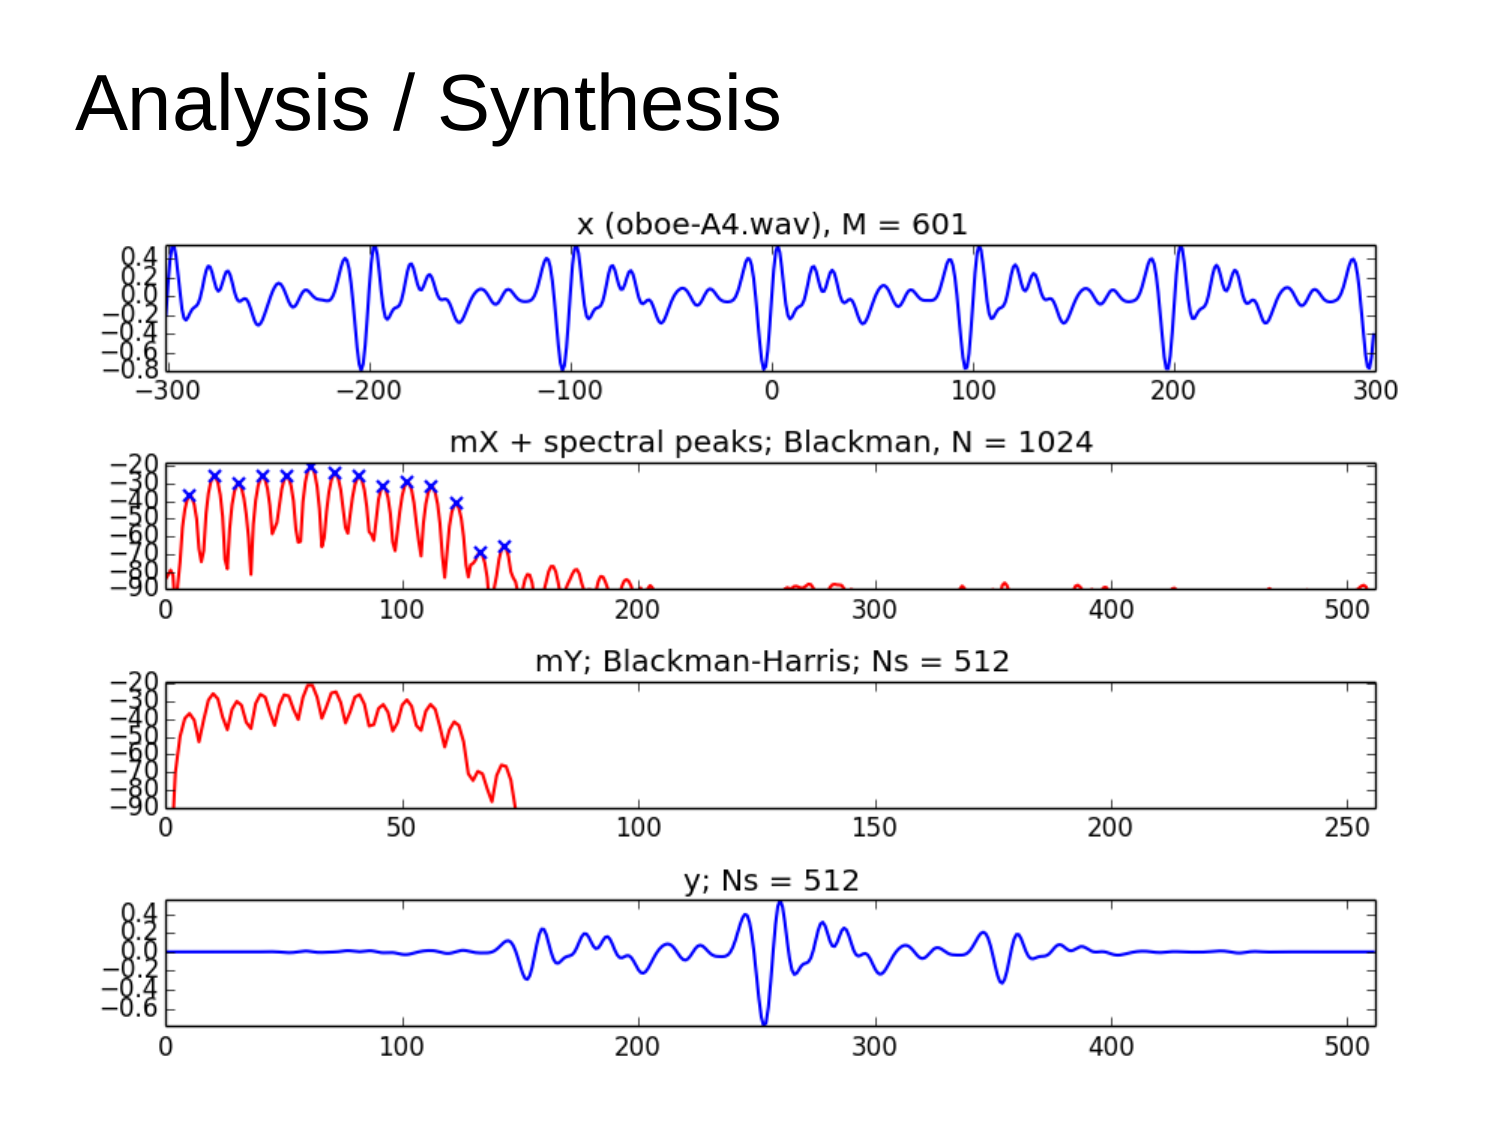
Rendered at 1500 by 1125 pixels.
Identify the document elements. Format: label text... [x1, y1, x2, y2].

title Analysis / Synthesis [75, 9, 1425, 185]
picture [74, 185, 1425, 1086]
